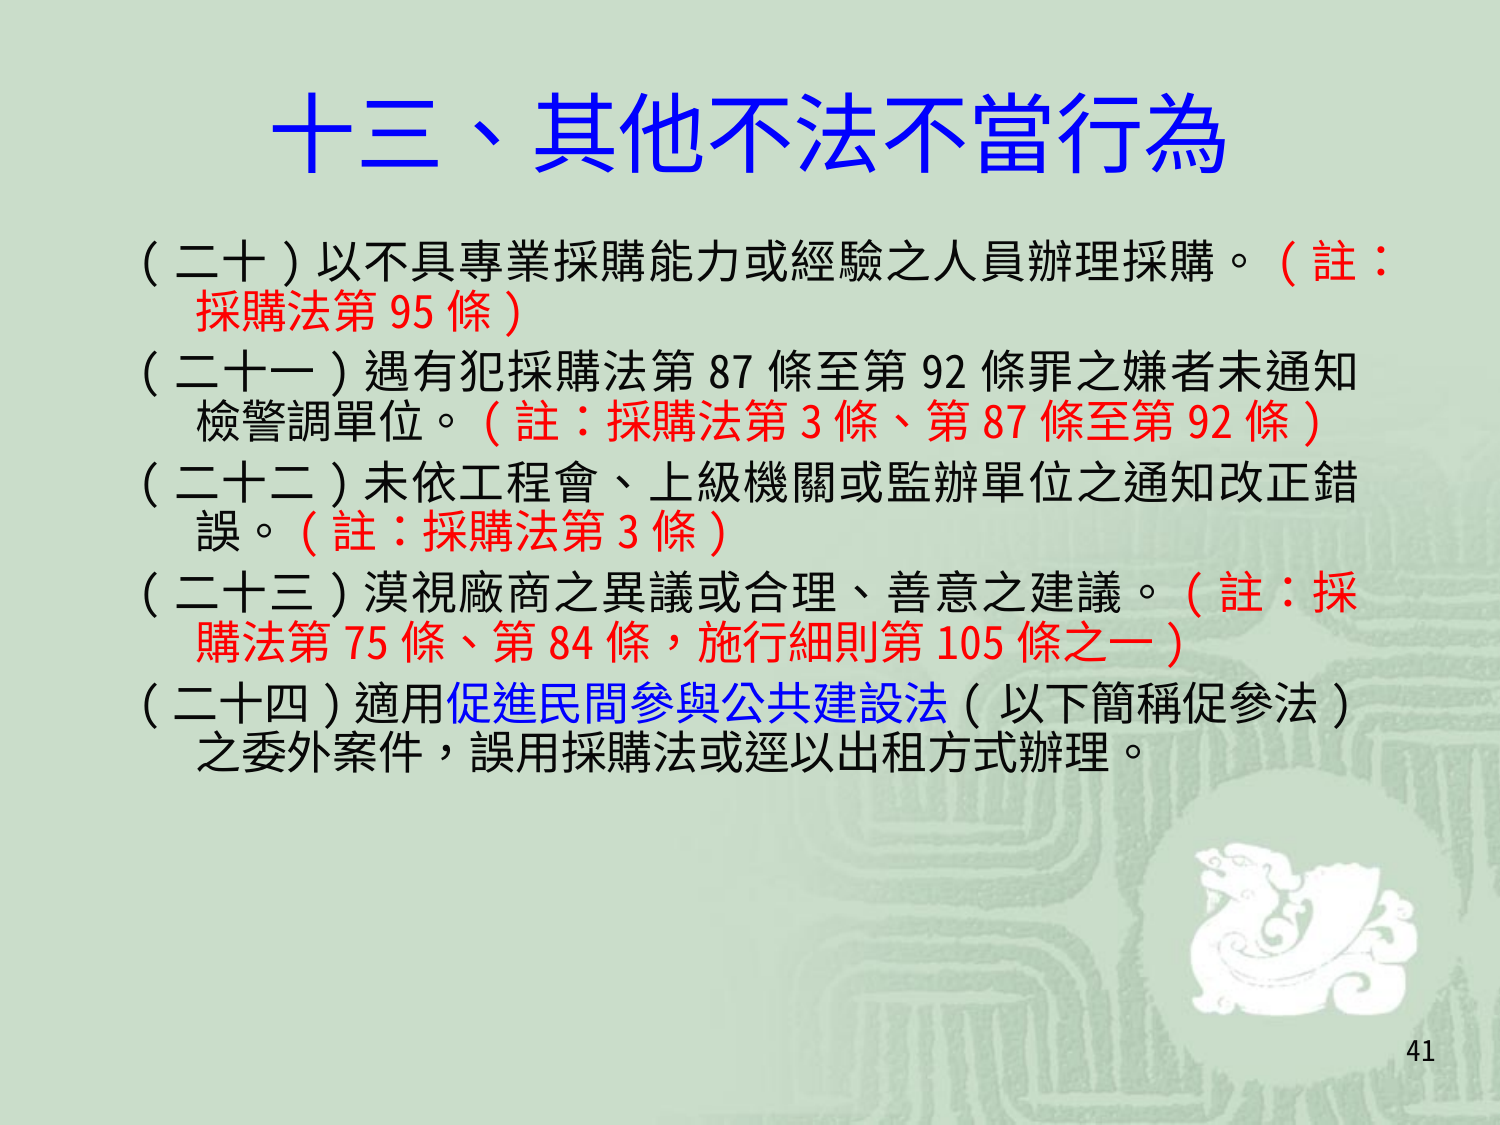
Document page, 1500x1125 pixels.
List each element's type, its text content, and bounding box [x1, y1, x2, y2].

text_box <編號> [1074, 1024, 1451, 1103]
picture [0, 0, 1500, 1125]
title 十三、其他不法不當行為 [49, 37, 1451, 225]
list (二十)以不具專業採購能力或經驗之人員辦理採購。(註：採購法第95條) (二十一)遇有犯採購法第87條至第92條罪之嫌者未通知檢警調單位。(註：採購法第3條、第87條至第92條) (二十二)未依工程會、上級機關或監辦單位之通知改正錯誤。(註：採購法第3條) (二十三)漠視廠商之異議或合理、善意之建議。(註：採購法第75條、第84條，施行細則第105條之一) (二十四)適用促進民間參與公共建設法(以下簡稱促參法)之委外案件，誤用採購法或逕以出租方式辦理。 [123, 231, 1374, 972]
